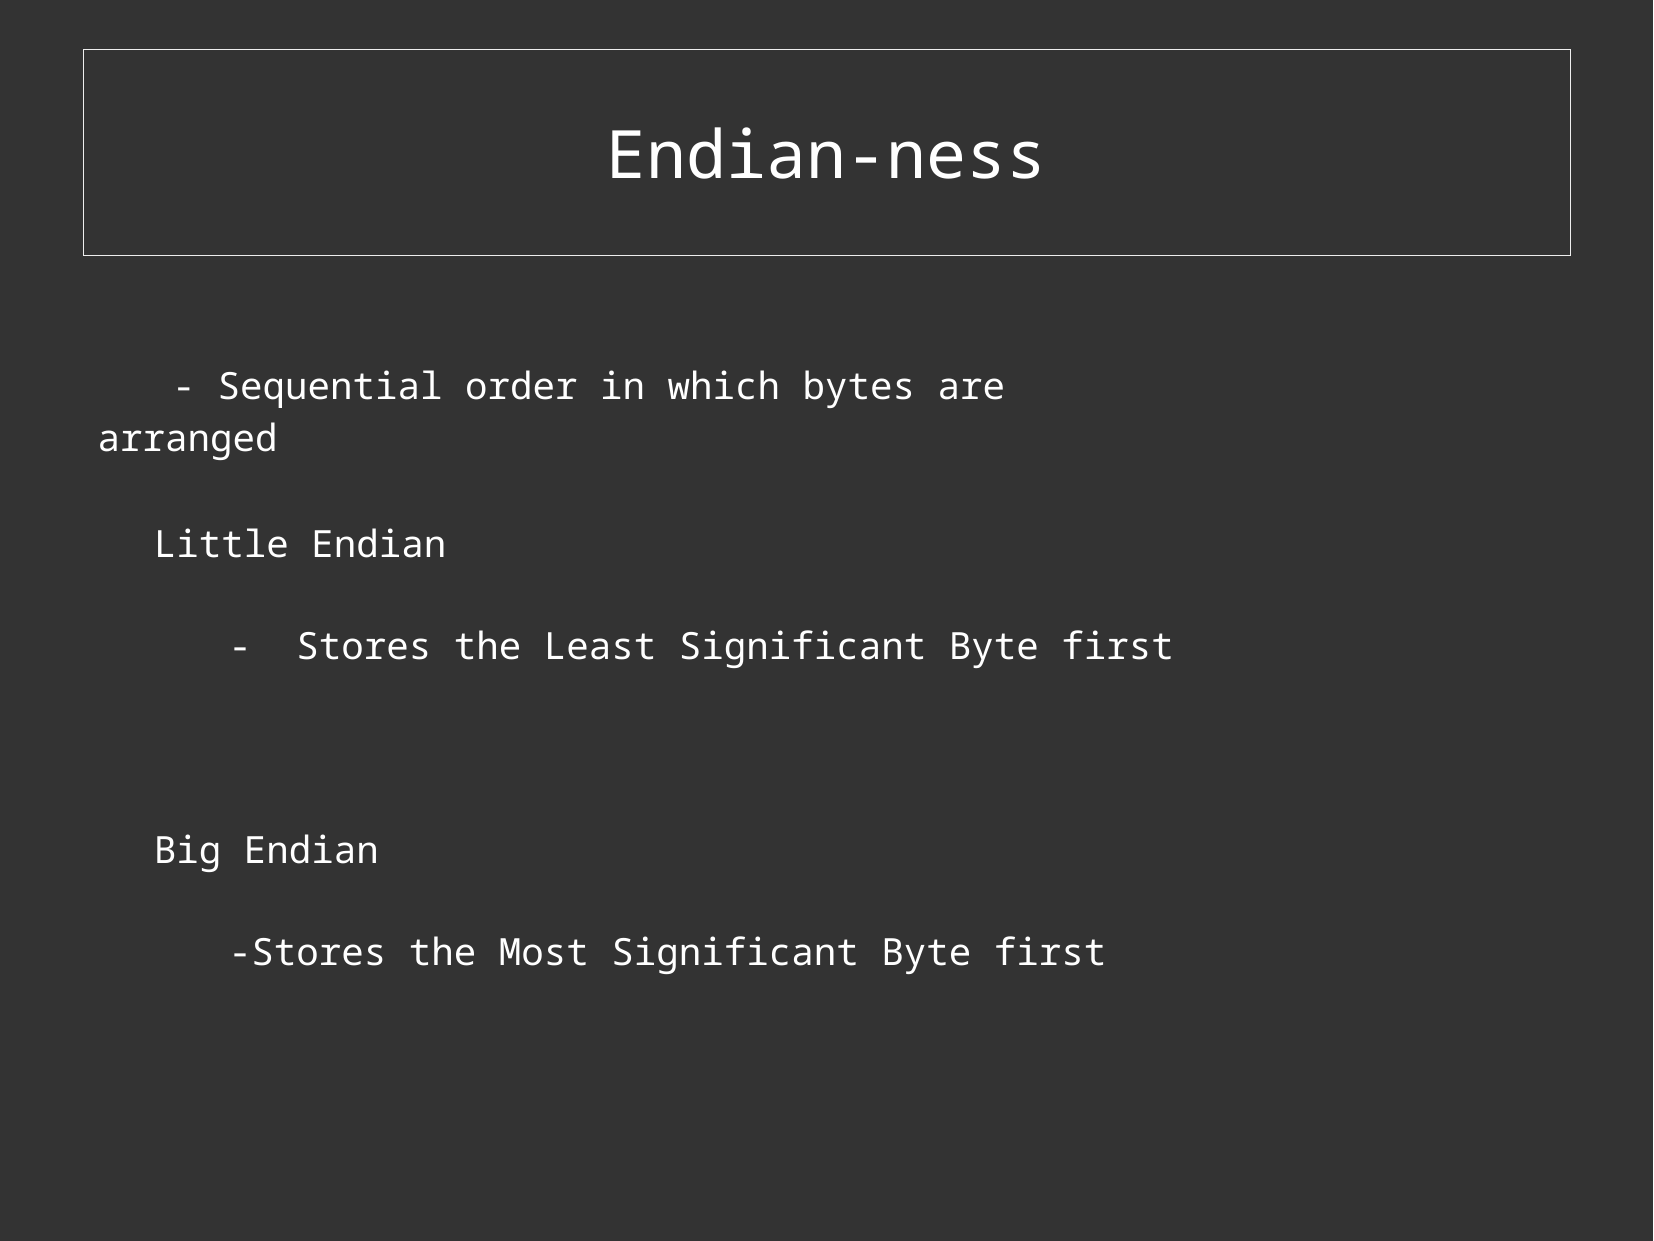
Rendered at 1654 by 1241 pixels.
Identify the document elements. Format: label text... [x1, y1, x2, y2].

text_box Little Endian - Stores the Least Significant Byte first Big Endian -Stores the Most Significant Byte first [139, 510, 1051, 863]
text_box - Sequential order in which bytes are arranged [82, 352, 1051, 481]
text_box Endian-ness [83, 49, 1571, 256]
